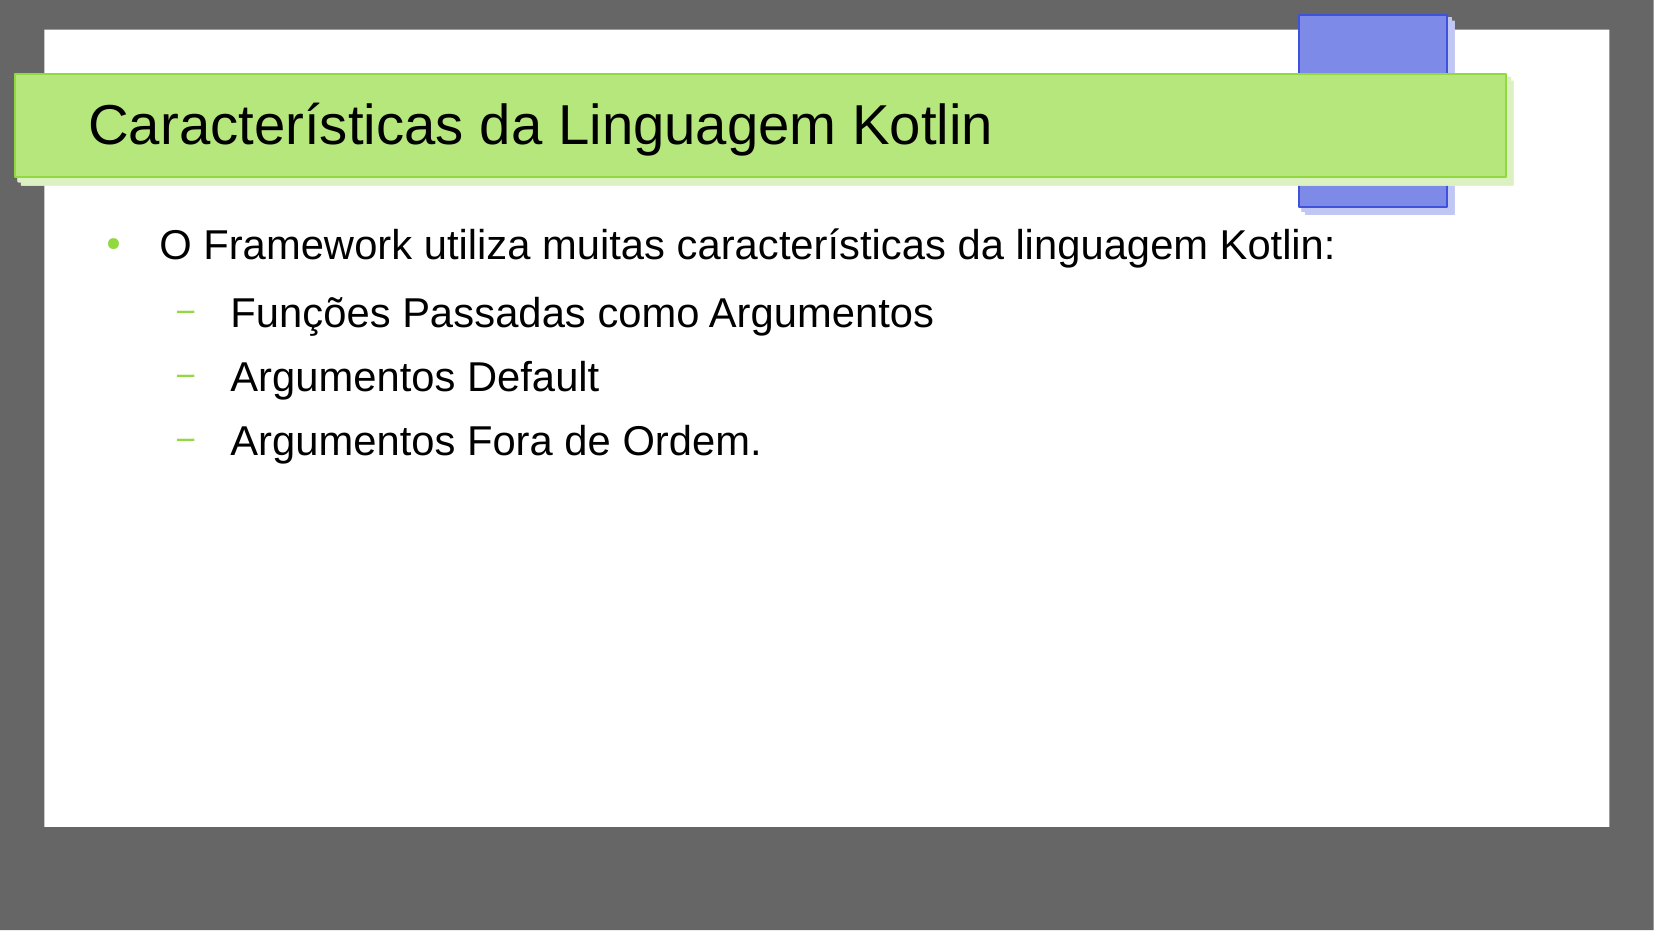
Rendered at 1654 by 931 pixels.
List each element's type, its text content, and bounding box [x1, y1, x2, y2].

list O Framework utiliza muitas características da linguagem Kotlin: Funções Passadas como Argumentos Argumentos Default Argumentos Fora de Ordem. [88, 221, 1565, 813]
title Características da Linguagem Kotlin [88, 73, 1506, 178]
